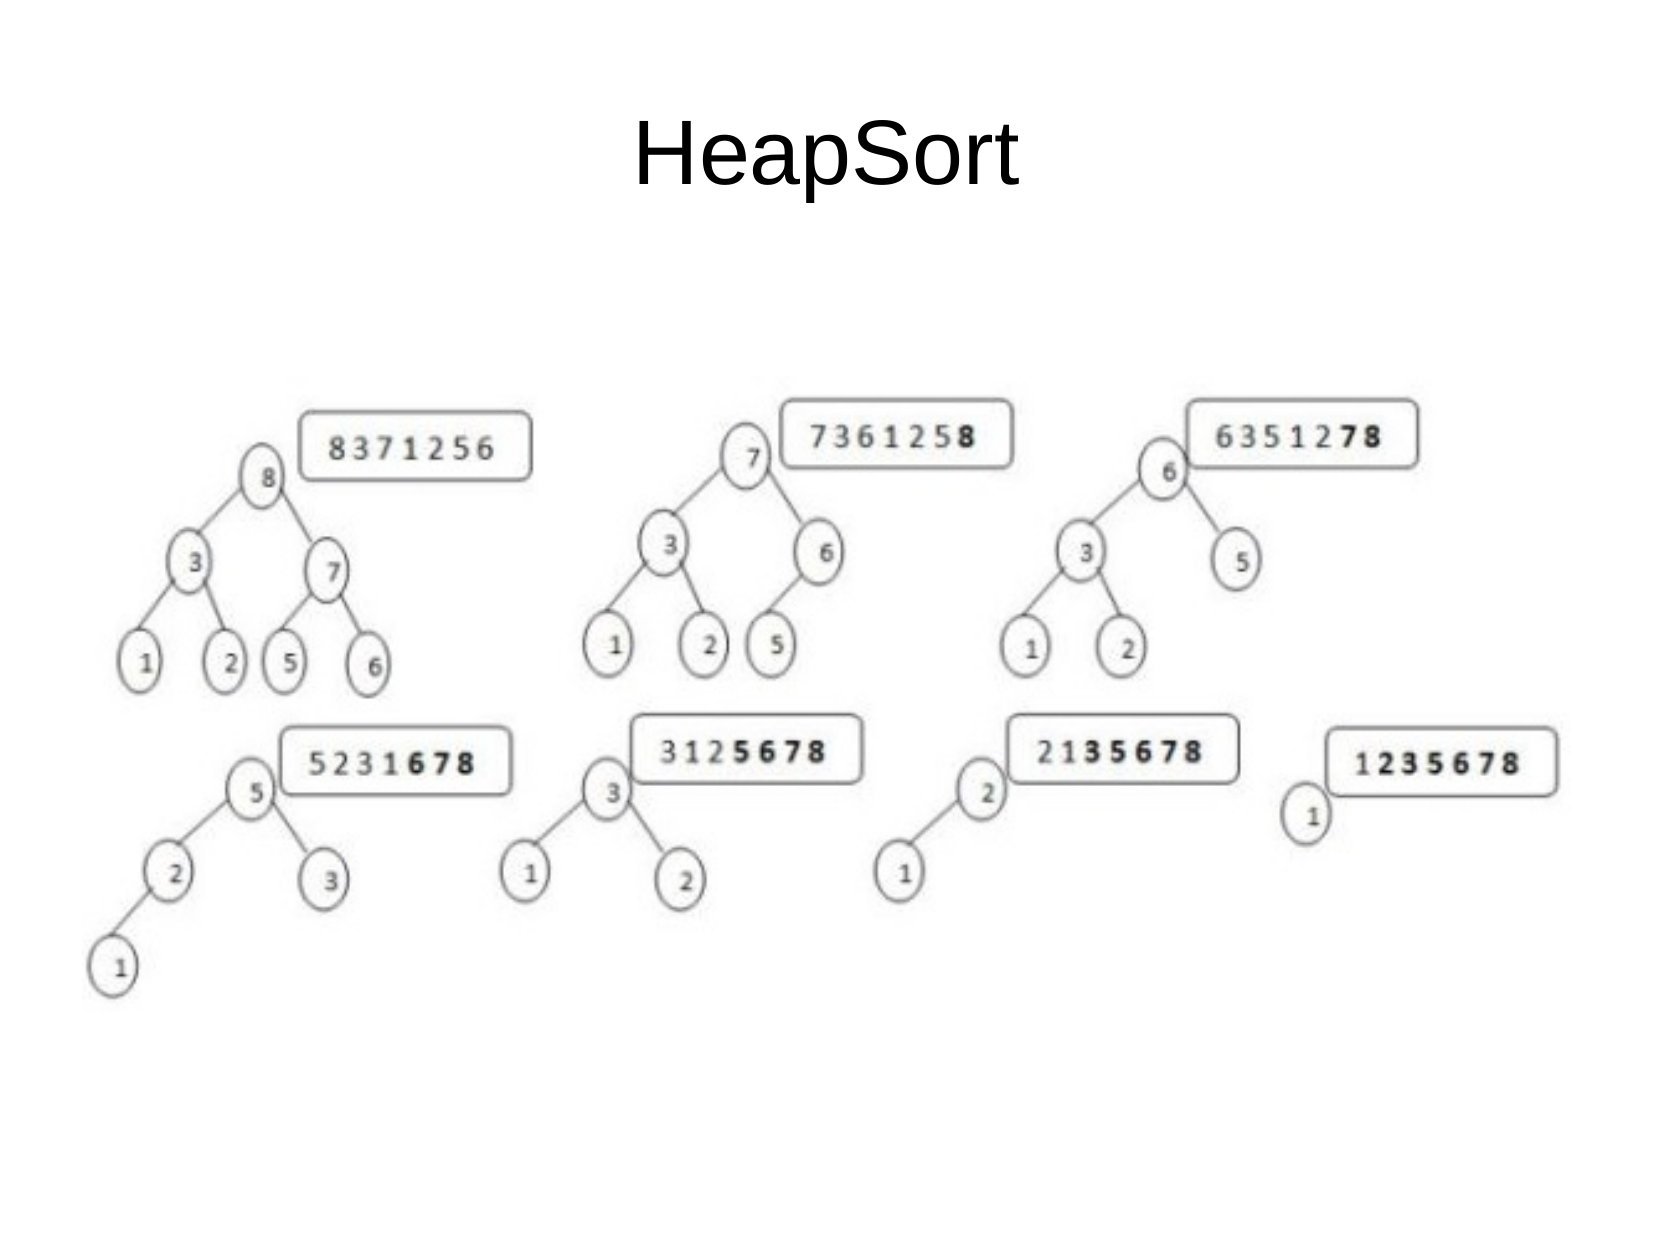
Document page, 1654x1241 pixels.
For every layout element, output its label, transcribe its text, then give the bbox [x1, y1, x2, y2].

picture [82, 376, 1571, 1022]
title HeapSort [82, 49, 1571, 257]
